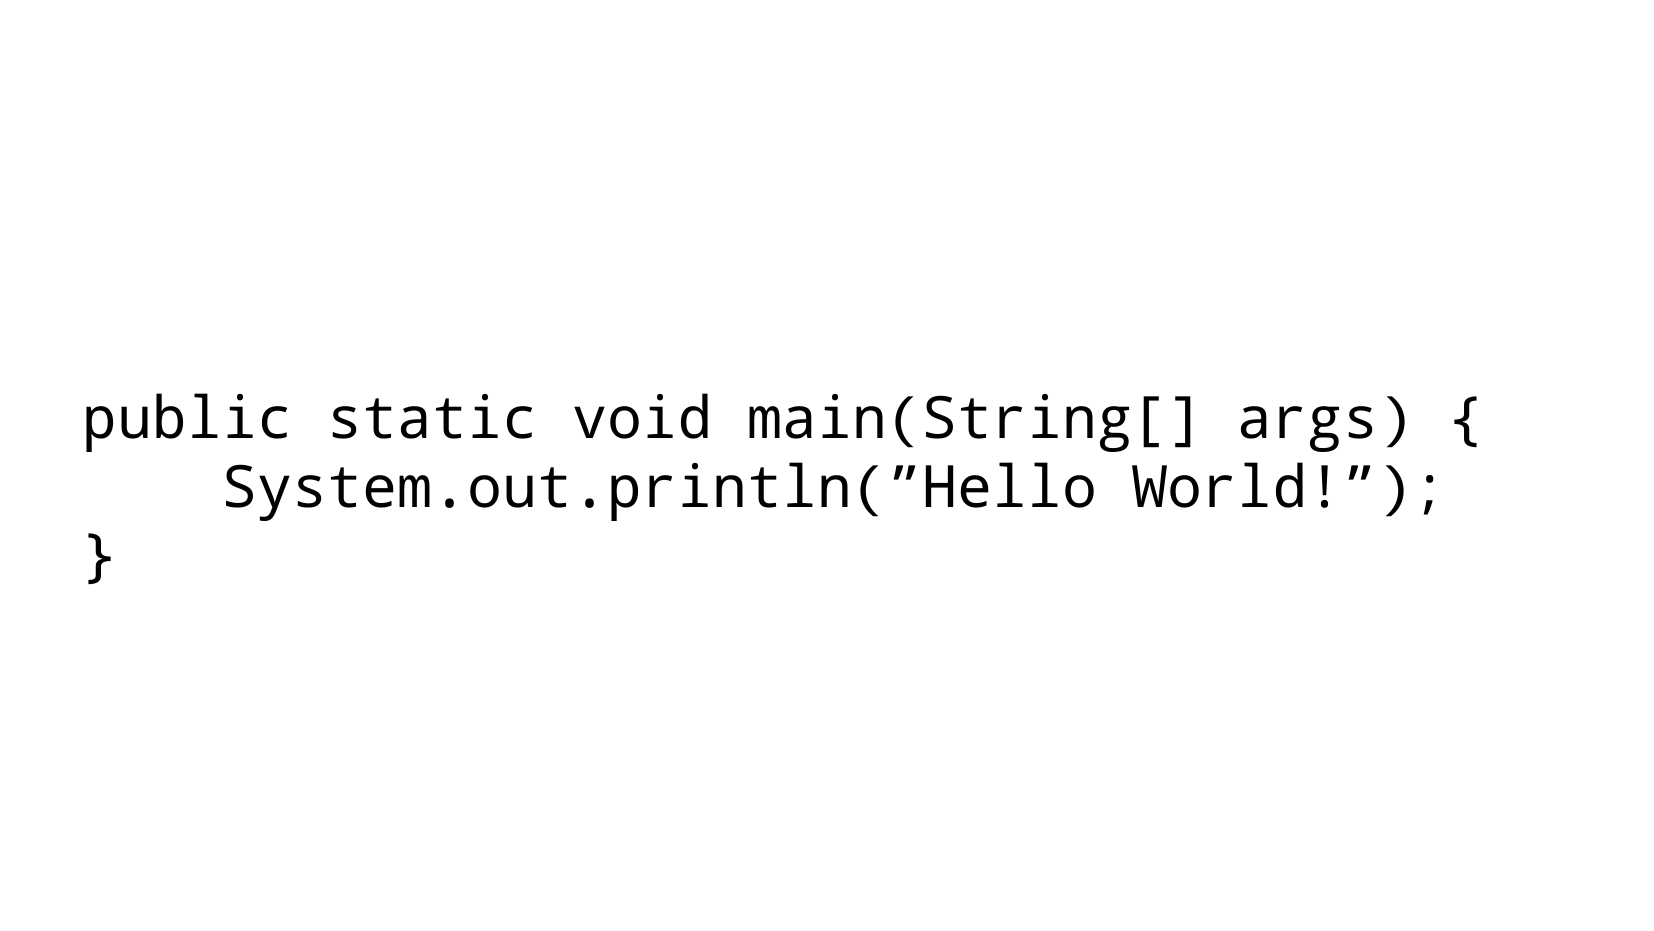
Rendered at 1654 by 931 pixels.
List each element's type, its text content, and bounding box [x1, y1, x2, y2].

subtitle public static void main(String[] args) { System.out.println(”Hello World!”); } [82, 217, 1571, 758]
